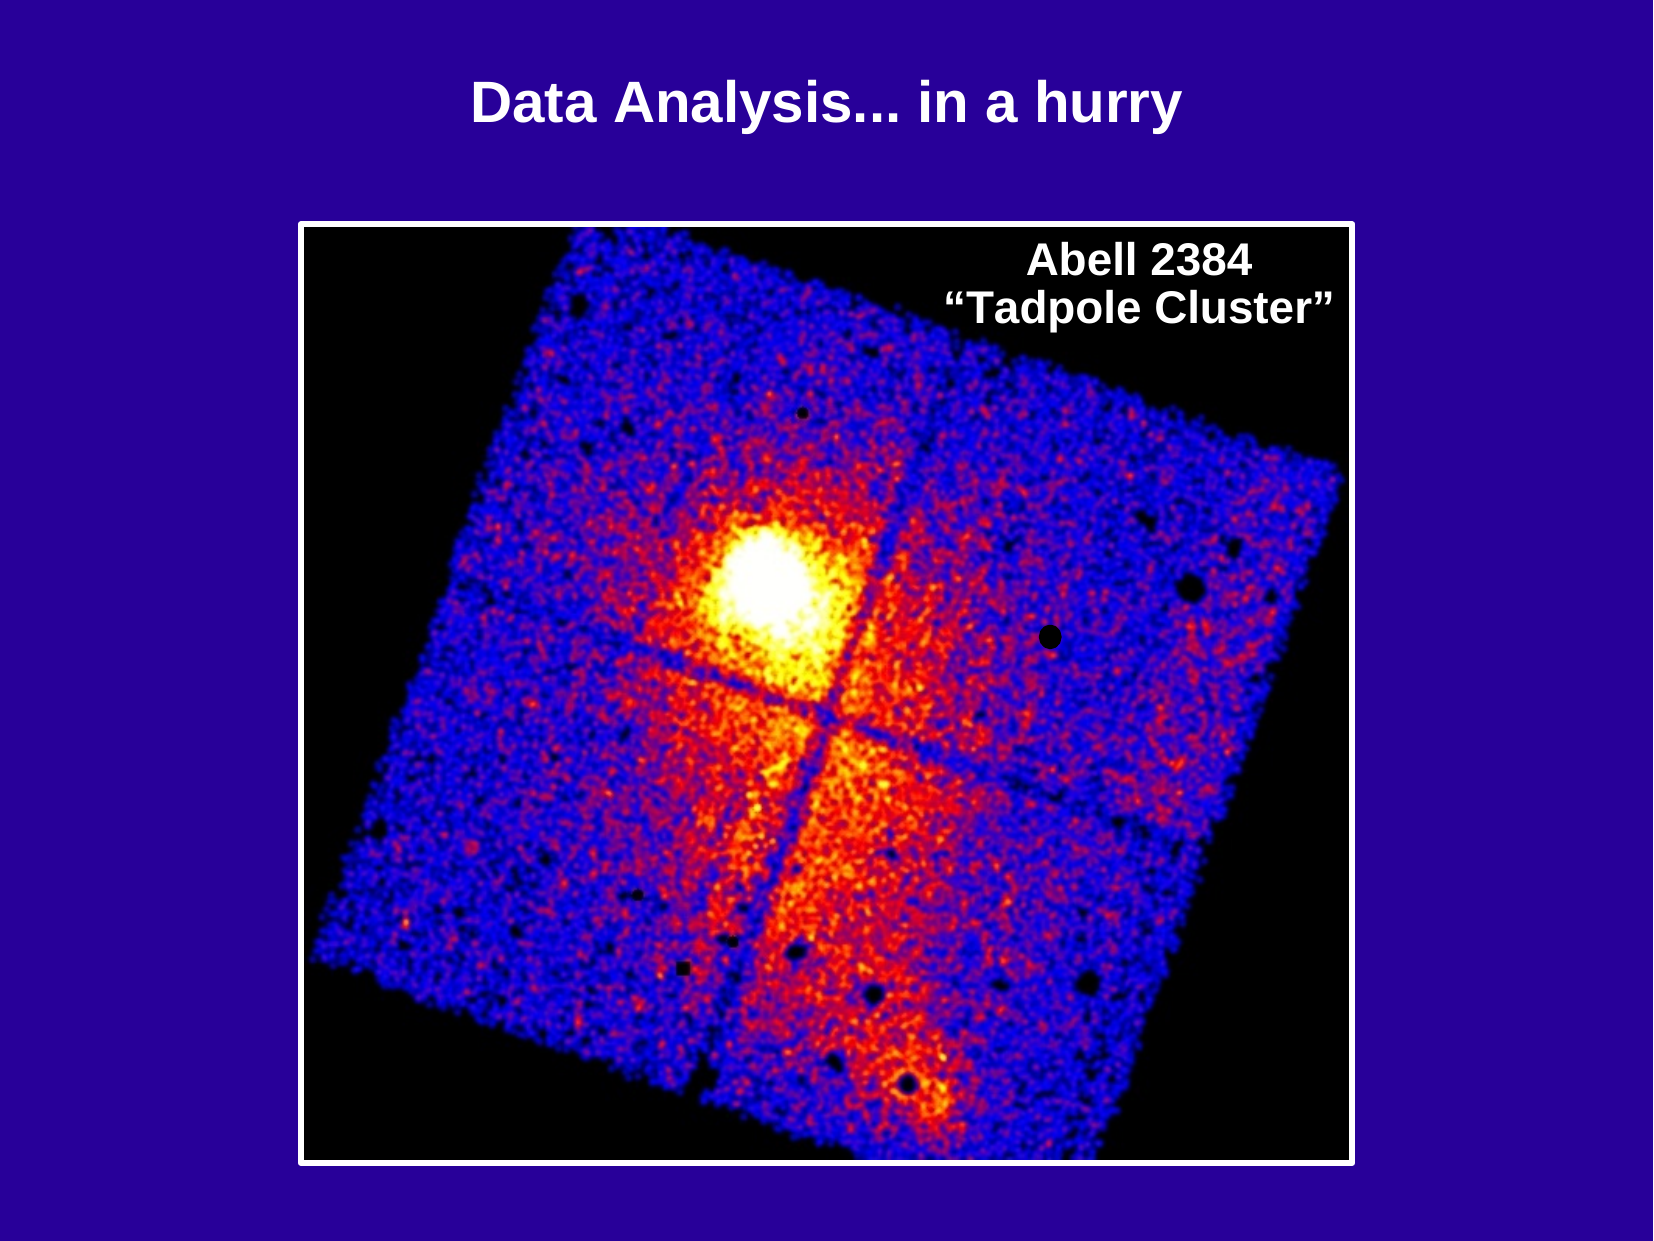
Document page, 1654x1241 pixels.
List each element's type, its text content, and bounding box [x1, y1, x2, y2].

text_box Data Analysis... in a hurry [452, 64, 1201, 151]
picture [303, 227, 1350, 1160]
text_box Abell 2384 “Tadpole Cluster” [929, 227, 1350, 351]
text_box [1041, 627, 1059, 647]
